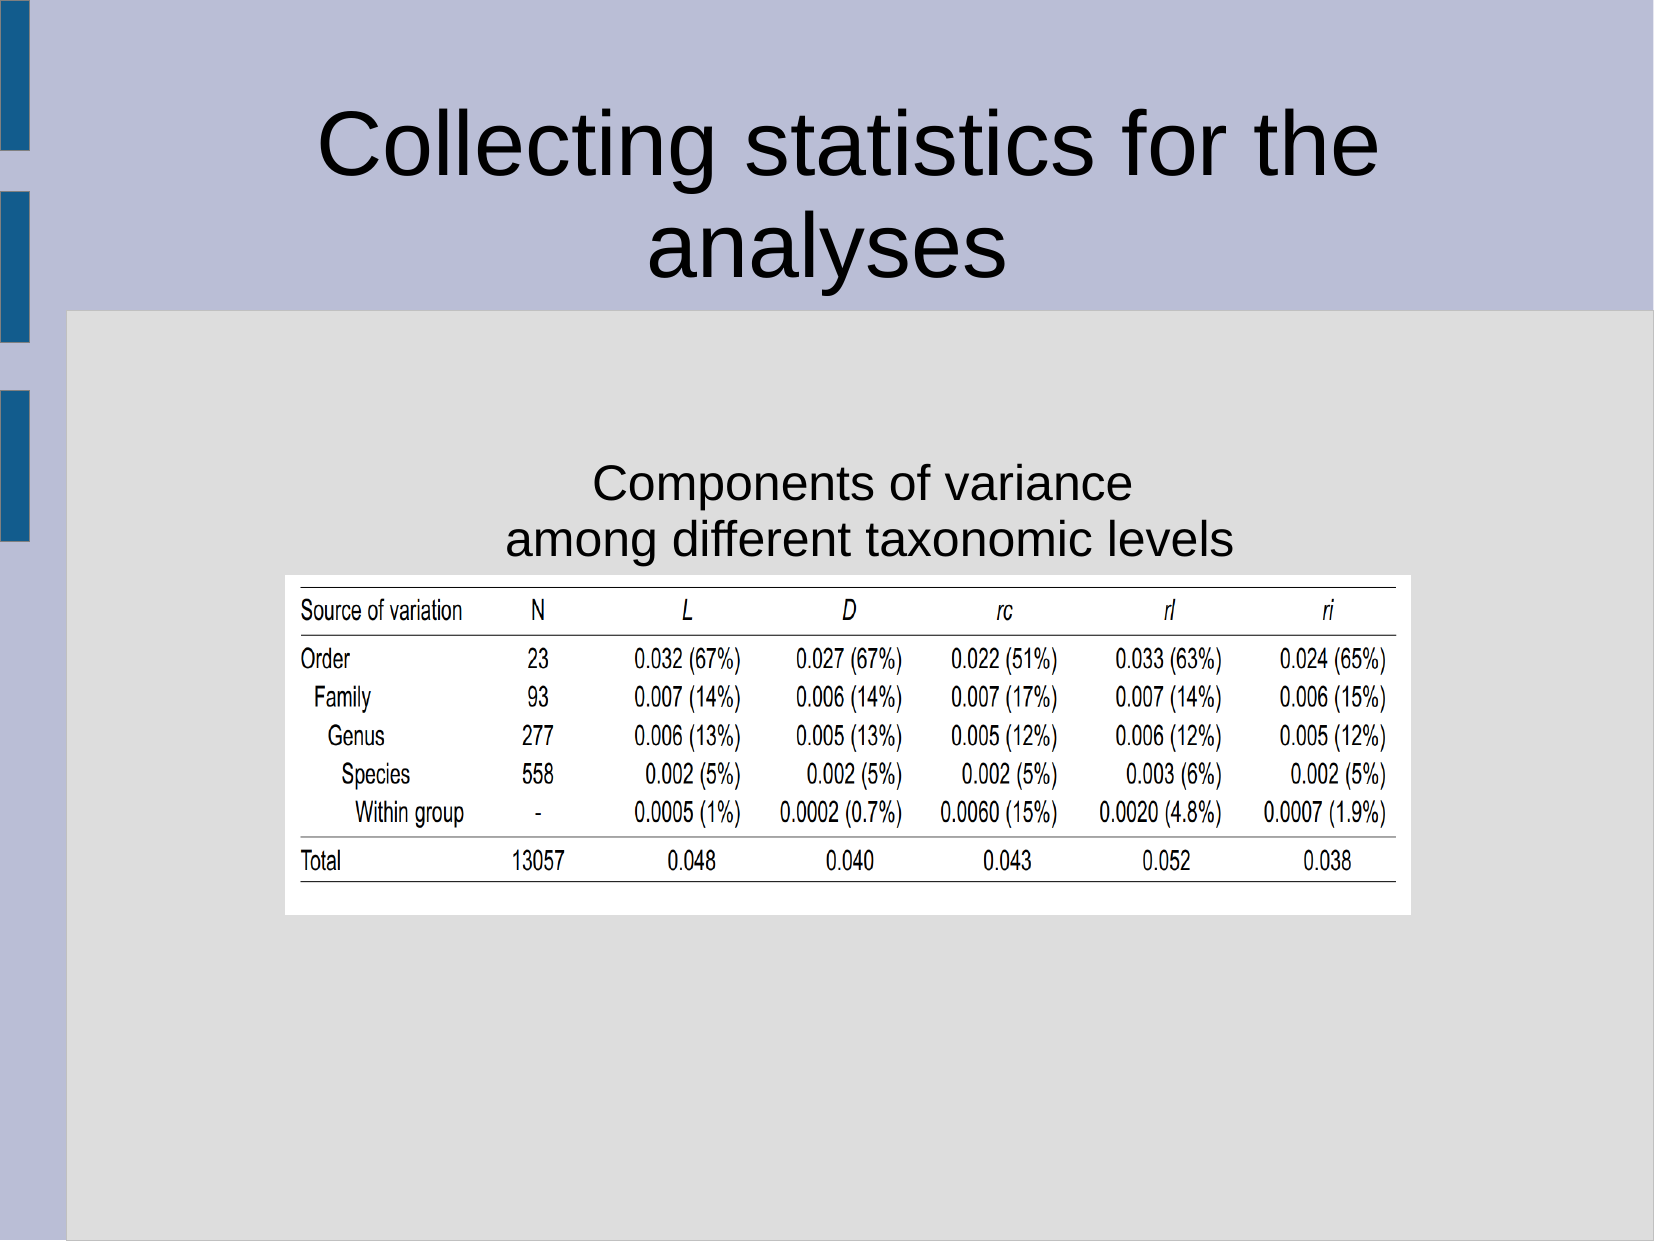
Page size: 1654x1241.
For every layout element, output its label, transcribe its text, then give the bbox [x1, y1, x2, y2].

picture [285, 575, 1411, 916]
title Collecting statistics for the analyses [121, 91, 1534, 299]
text_box Components of variance among different taxonomic levels [120, 447, 1621, 631]
